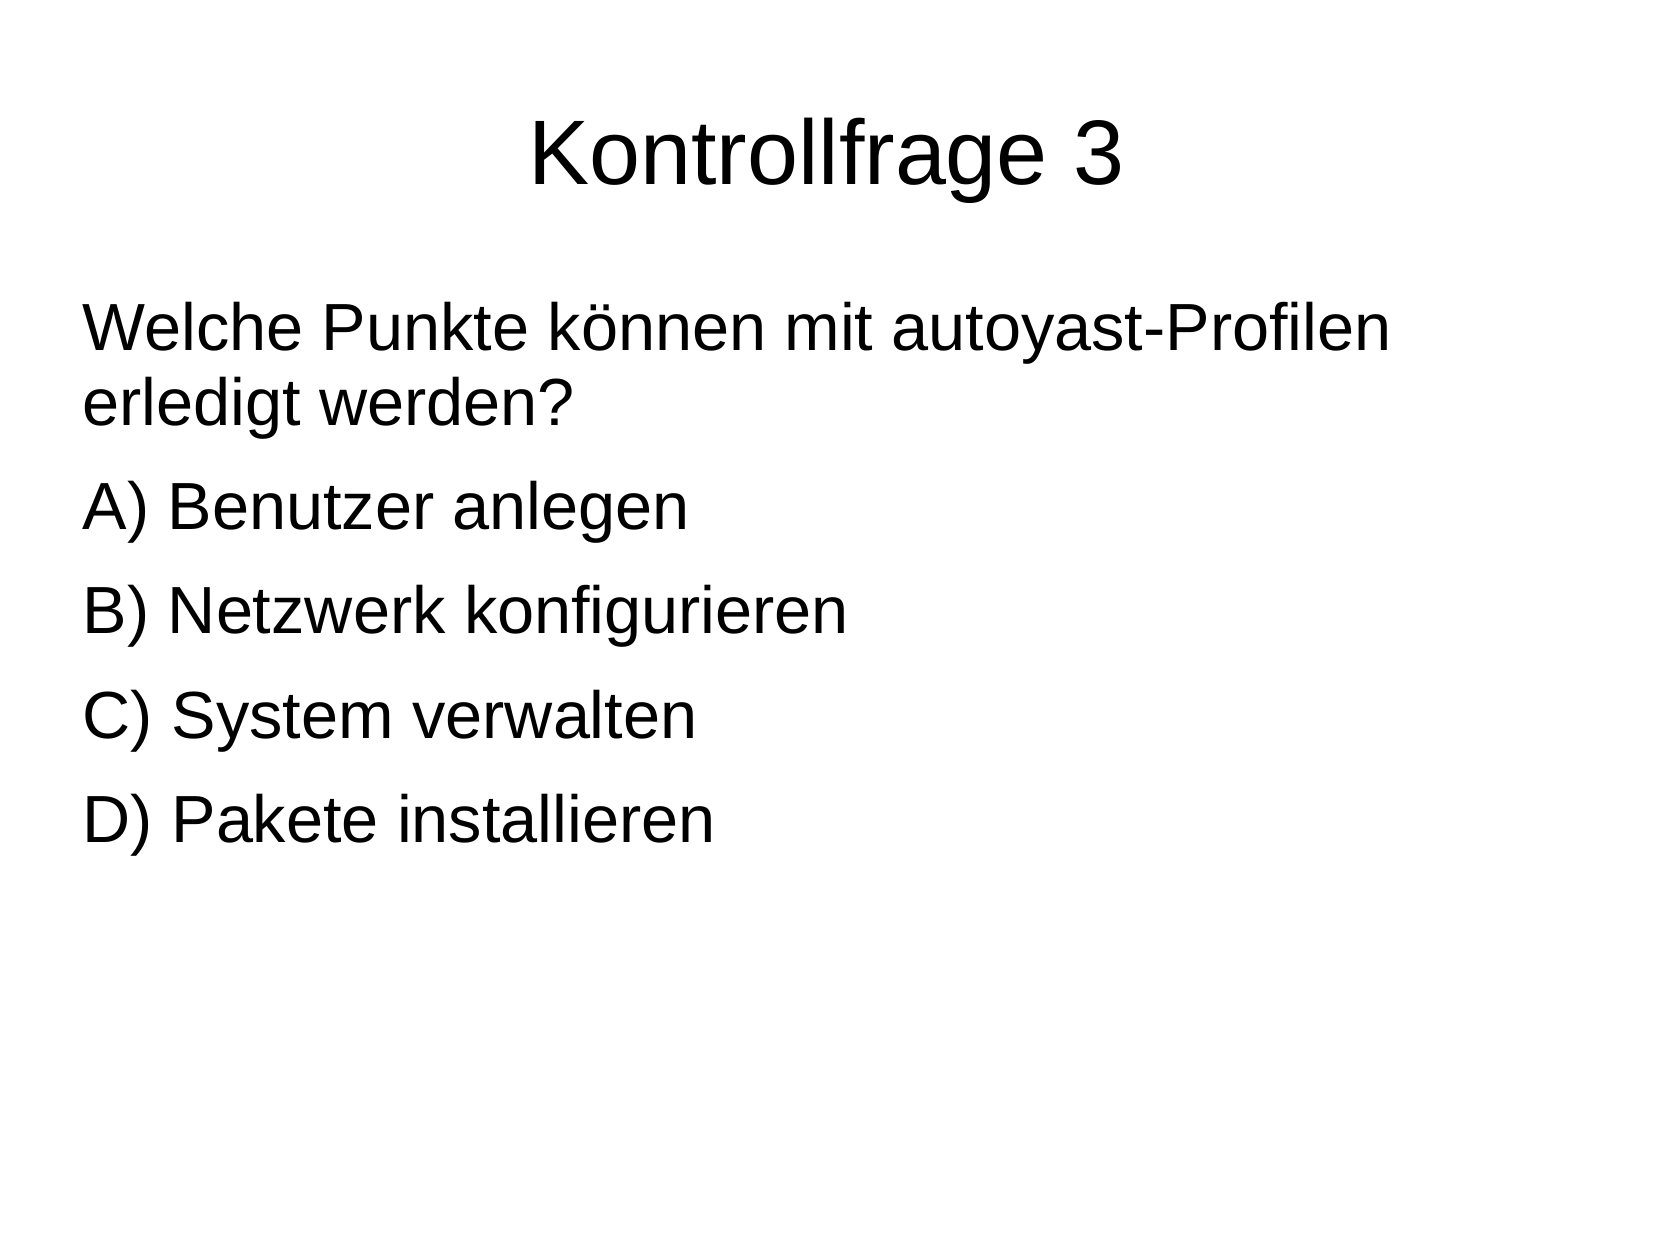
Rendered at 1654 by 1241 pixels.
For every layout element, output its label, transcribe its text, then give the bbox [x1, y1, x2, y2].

list Welche Punkte können mit autoyast-Profilen erledigt werden? A) Benutzer anlegen B) Netzwerk konfigurieren C) System verwalten D) Pakete installieren [82, 290, 1571, 1010]
title Kontrollfrage 3 [82, 101, 1571, 205]
